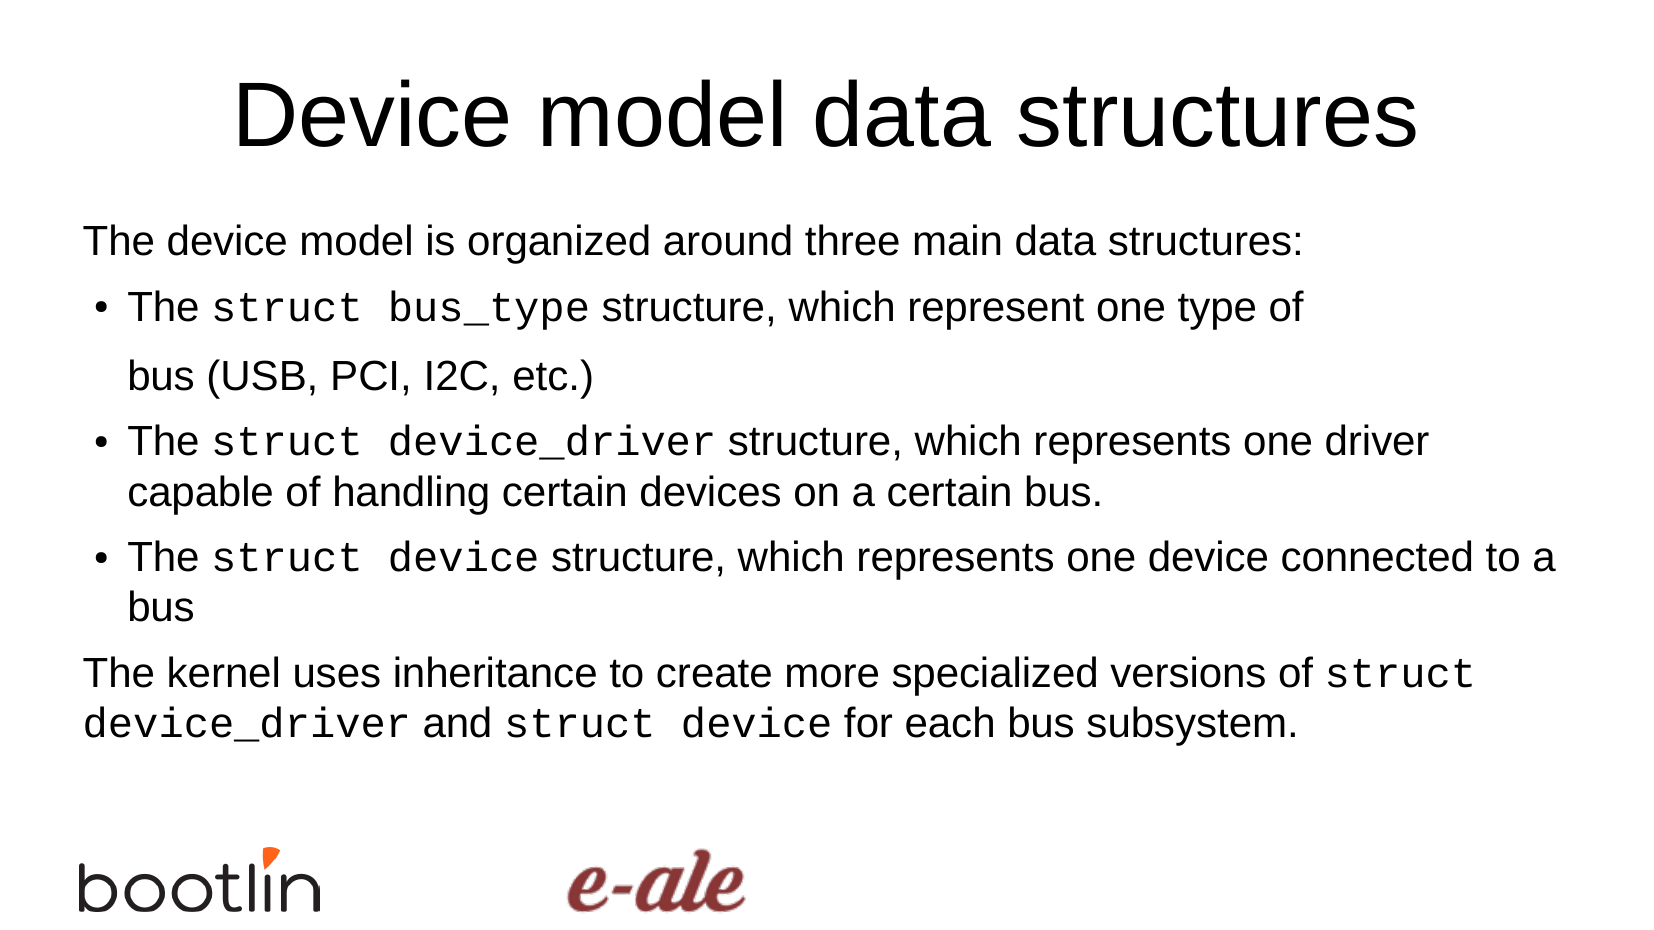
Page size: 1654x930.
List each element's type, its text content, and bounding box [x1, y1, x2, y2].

title Device model data structures [82, 37, 1571, 193]
picture [565, 847, 749, 915]
picture [79, 847, 320, 912]
list The device model is organized around three main data structures: The struct bus_type structure, which represent one type of bus (USB, PCI, I2C, etc.) The struct device_driver structure, which represents one driver capable of handling certain devices on a certain bus. The struct device structure, which represents one device connected to a bus The kernel uses inheritance to create more specialized versions of struct device_driver and struct device for each bus subsystem. [82, 217, 1571, 757]
